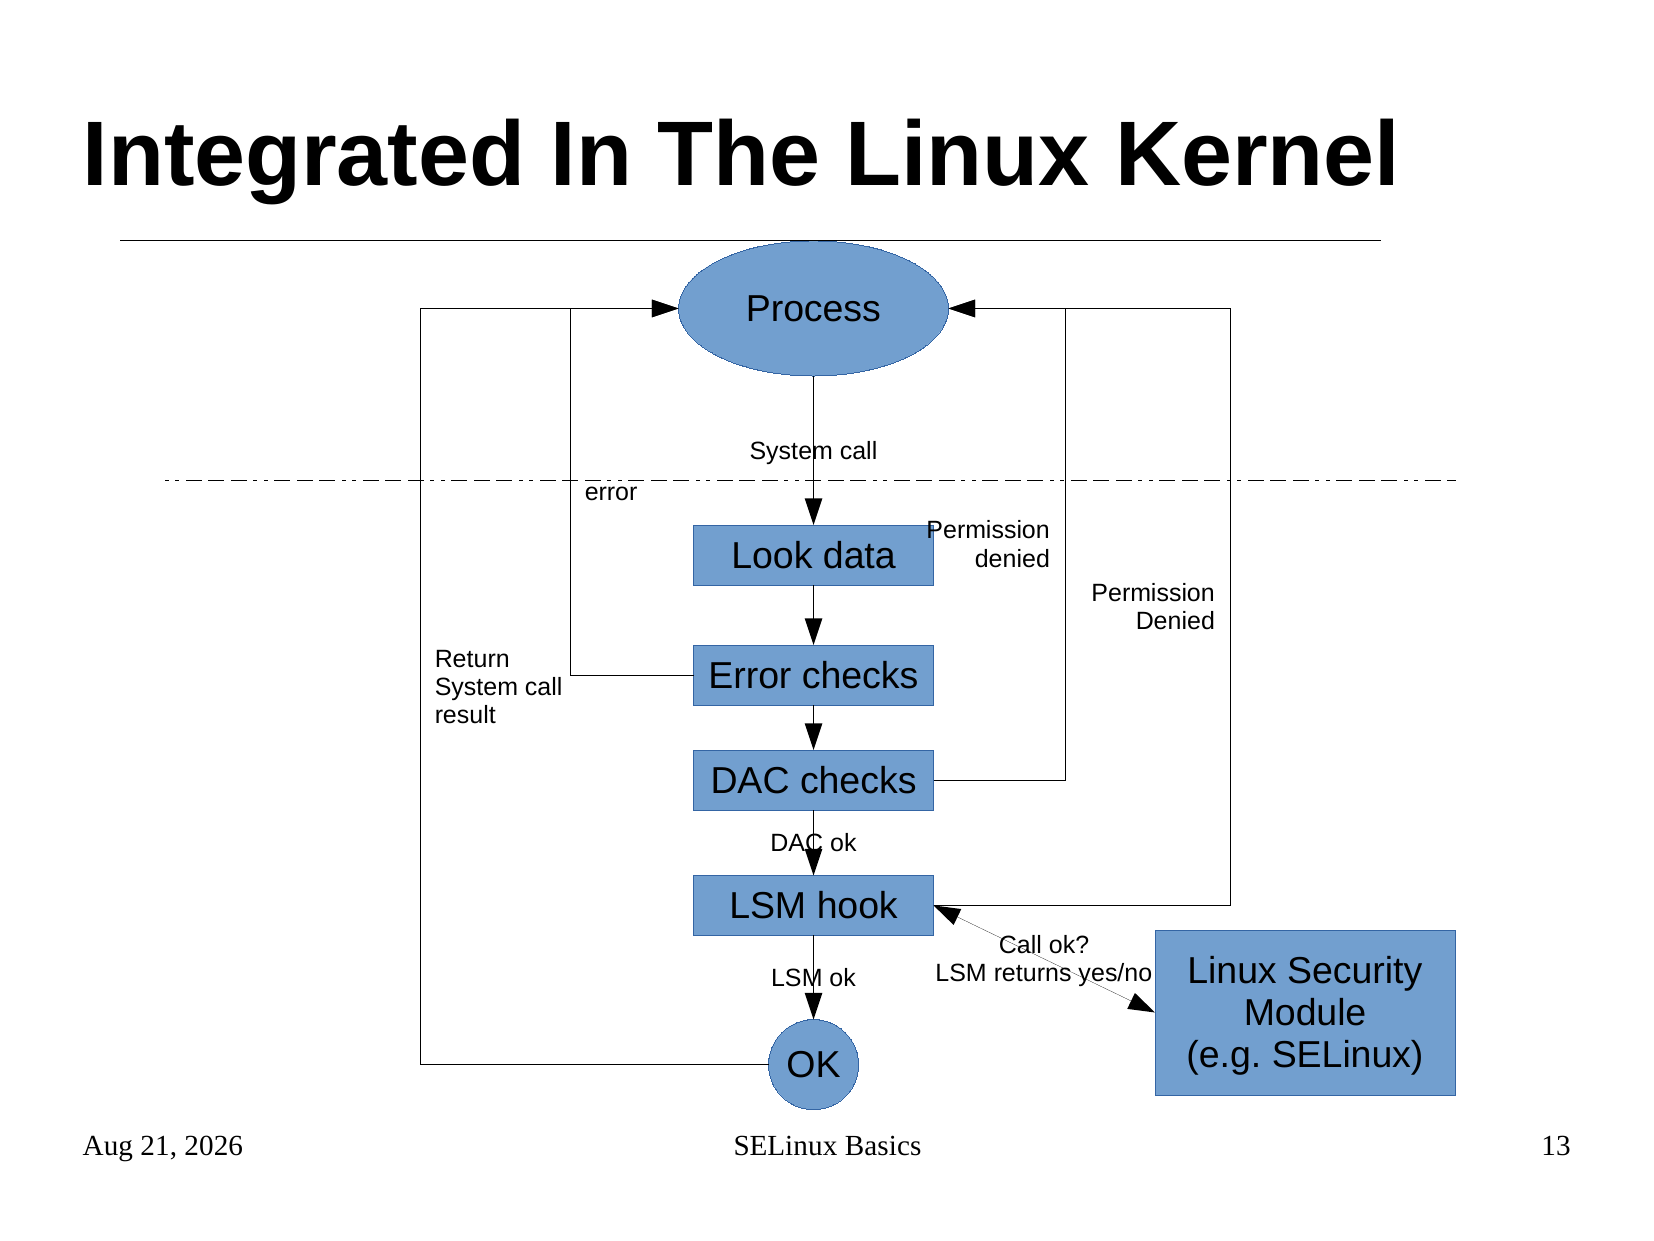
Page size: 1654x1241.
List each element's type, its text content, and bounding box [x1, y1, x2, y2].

text_box LSM hook [693, 875, 934, 936]
text_box Error checks [693, 645, 934, 706]
title Integrated In The Linux Kernel [82, 51, 1546, 257]
text_box Process [678, 241, 949, 377]
text_box Linux Security Module (e.g. SELinux) [1155, 930, 1456, 1096]
text_box Look data [693, 525, 934, 586]
text_box OK [768, 1019, 859, 1110]
text_box DAC checks [693, 750, 934, 811]
